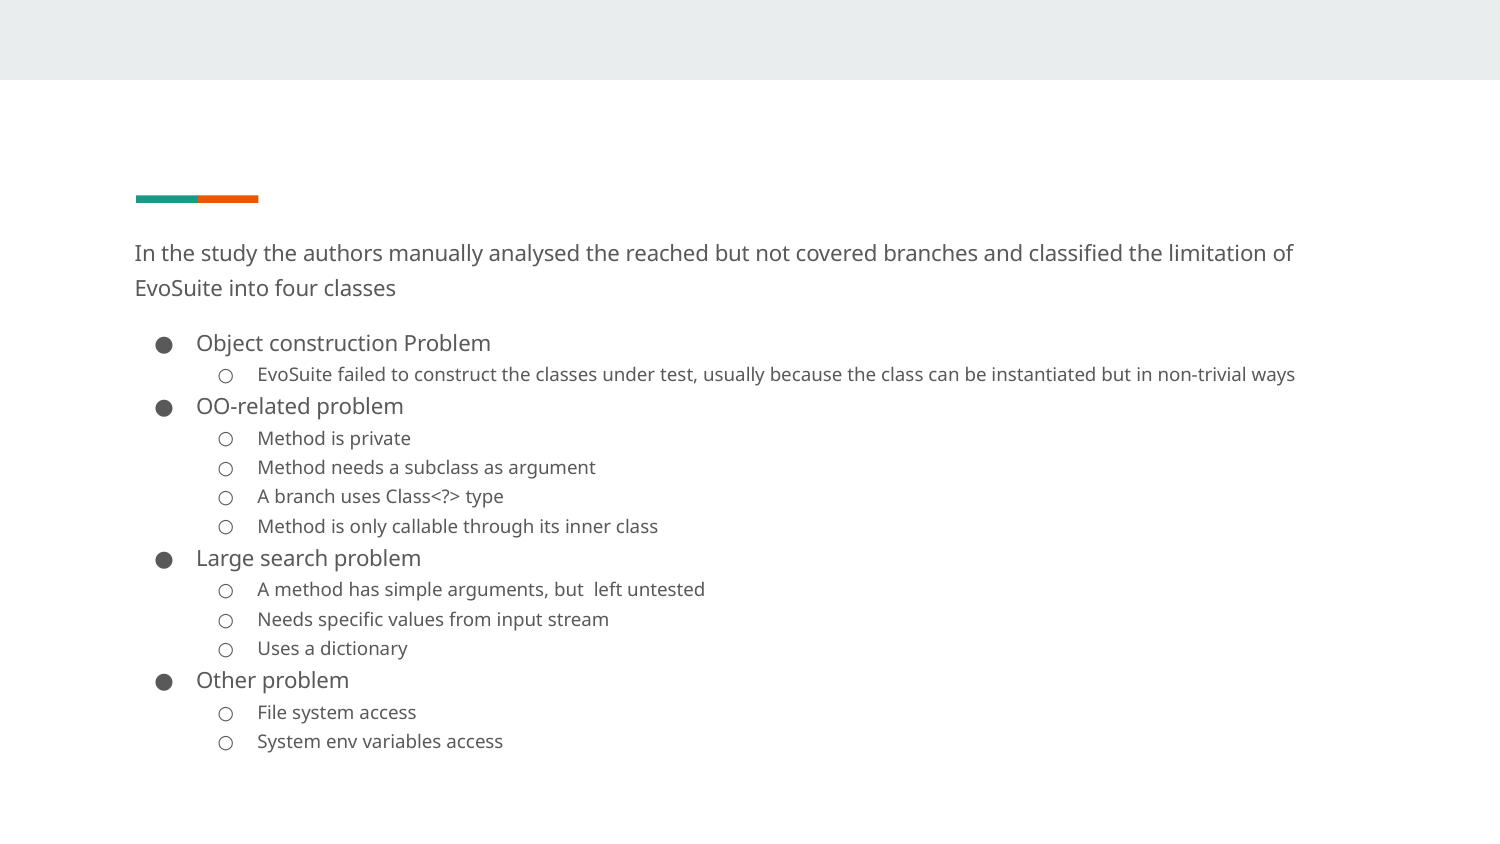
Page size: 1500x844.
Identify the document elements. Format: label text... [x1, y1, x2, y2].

list In the study the authors manually analysed the reached but not covered branches and classified the limitation of EvoSuite into four classes Object construction Problem EvoSuite failed to construct the classes under test, usually because the class can be instantiated but in non-trivial ways OO-related problem Method is private Method needs a subclass as argument A branch uses Class<?> type Method is only callable through its inner class Large search problem A method has simple arguments, but left untested Needs specific values from input stream Uses a dictionary Other problem File system access System env variables access [119, 218, 1381, 779]
